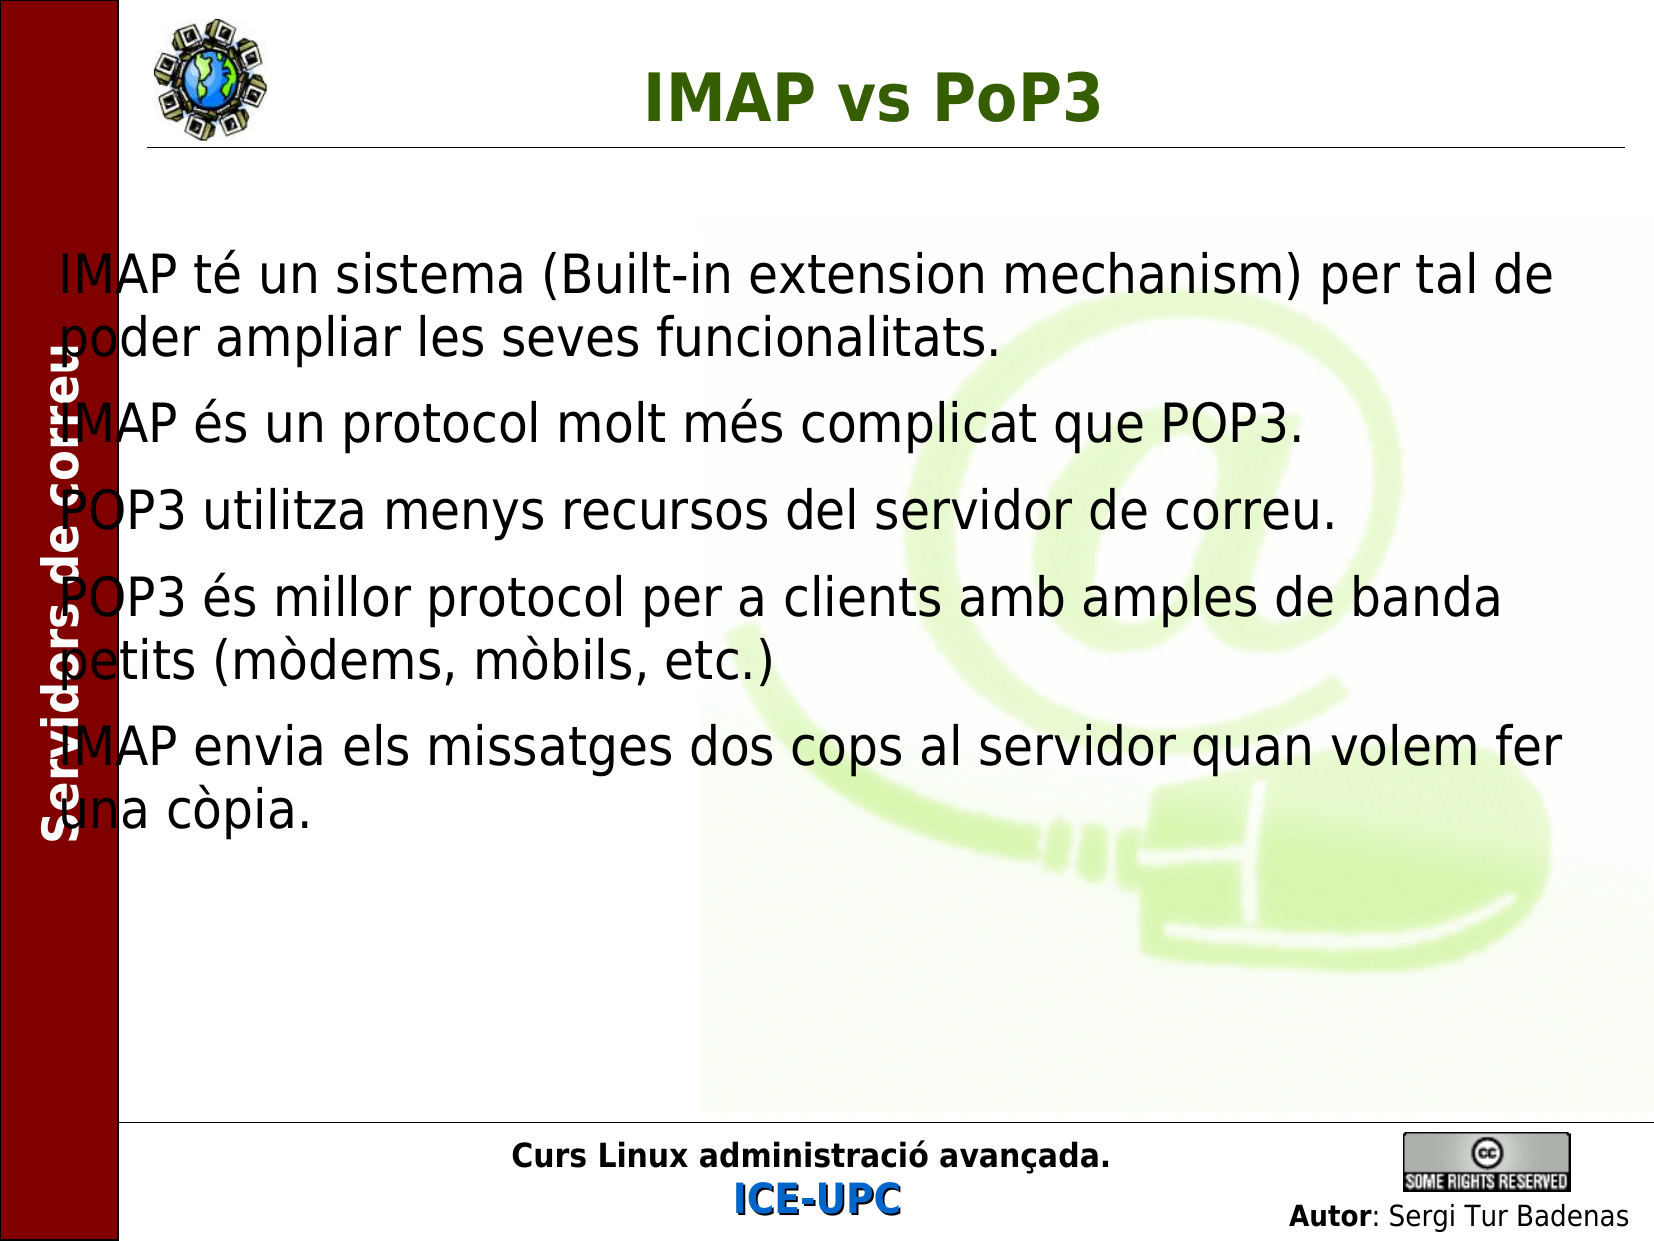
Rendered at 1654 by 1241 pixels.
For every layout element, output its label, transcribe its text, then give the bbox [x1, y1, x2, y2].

picture [1403, 1132, 1571, 1192]
picture [154, 19, 268, 49]
picture [700, 217, 1654, 1113]
title IMAP vs PoP3 [129, 49, 1619, 148]
list IMAP té un sistema (Built-in extension mechanism) per tal de poder ampliar les seves funcionalitats. IMAP és un protocol molt més complicat que POP3. POP3 utilitza menys recursos del servidor de correu. POP3 és millor protocol per a clients amb amples de banda petits (mòdems, mòbils, etc.) IMAP envia els missatges dos cops al servidor quan volem fer una còpia. [59, 242, 1614, 1078]
